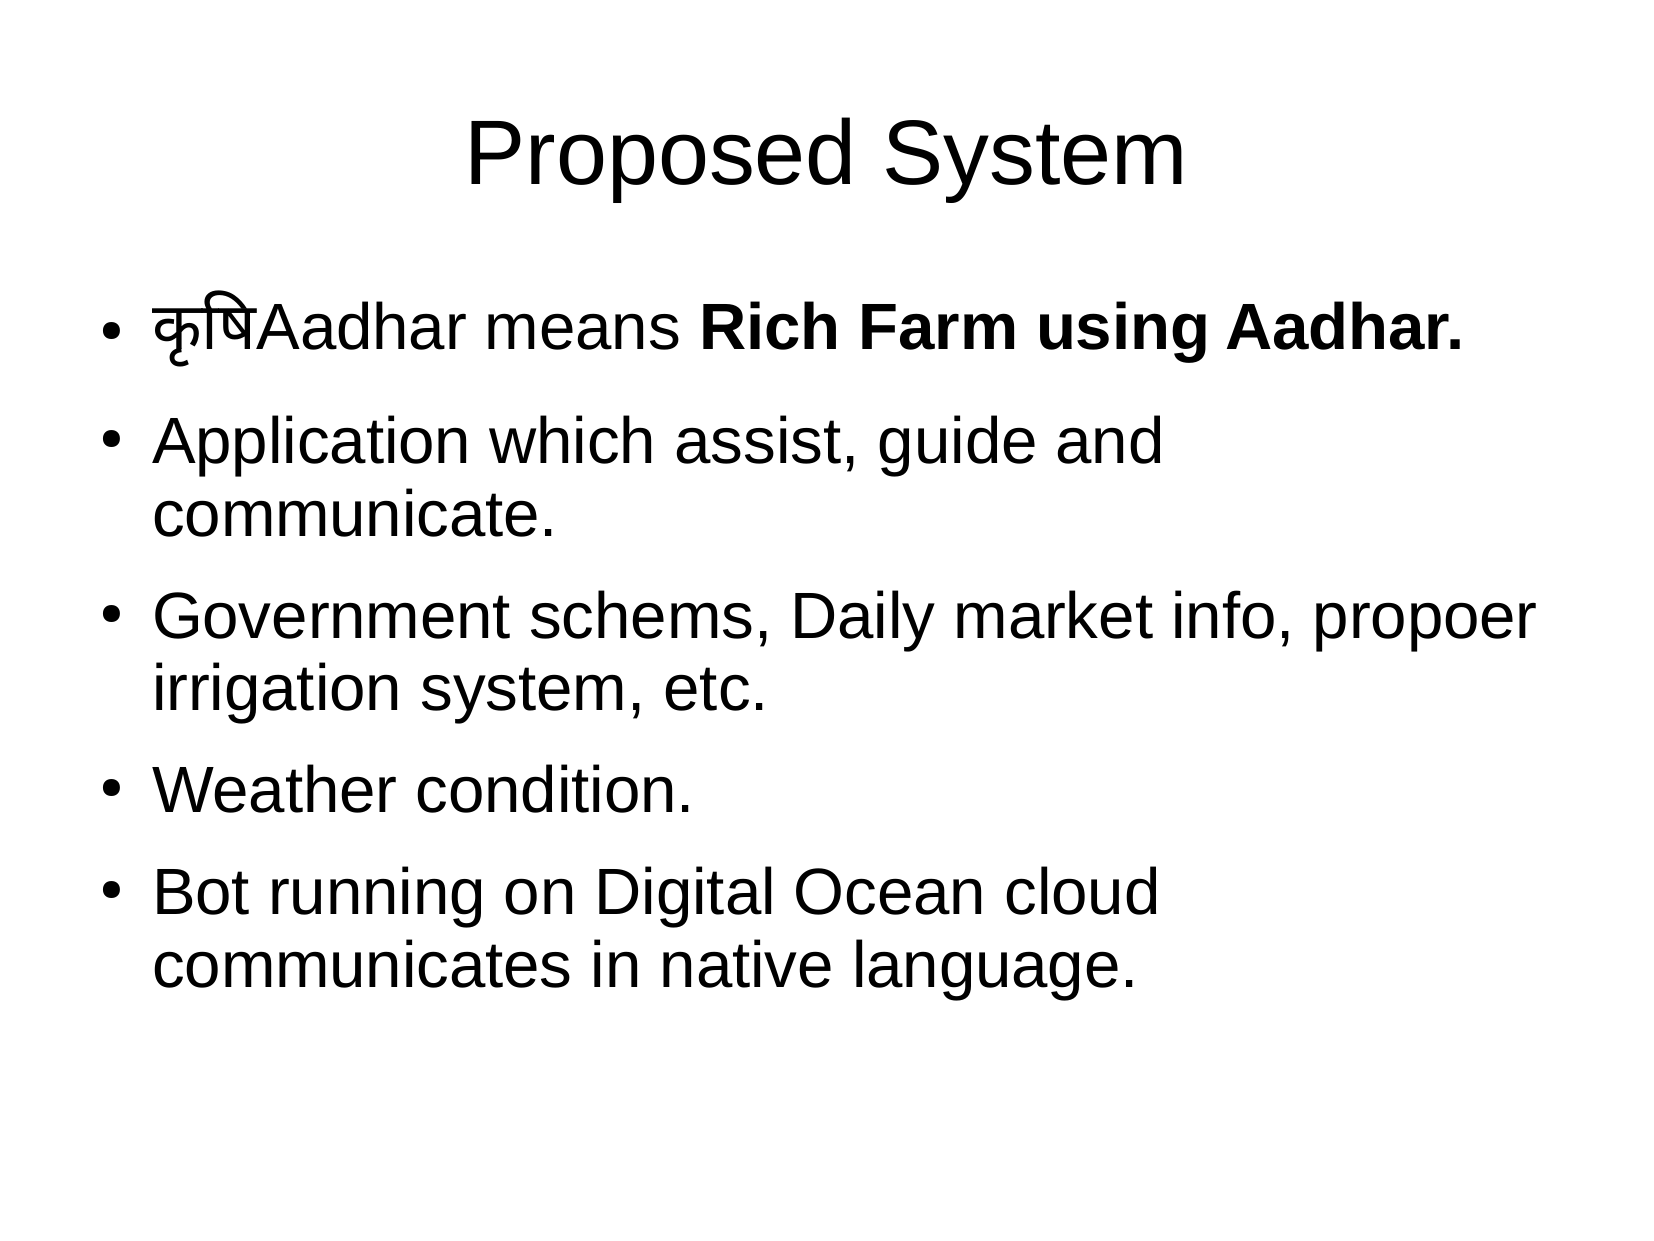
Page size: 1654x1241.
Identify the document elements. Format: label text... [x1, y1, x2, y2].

list कृषिAadhar means Rich Farm using Aadhar. Application which assist, guide and communicate. Government schems, Daily market info, propoer irrigation system, etc. Weather condition. Bot running on Digital Ocean cloud communicates in native language. [82, 290, 1571, 1010]
title Proposed System [82, 49, 1571, 257]
